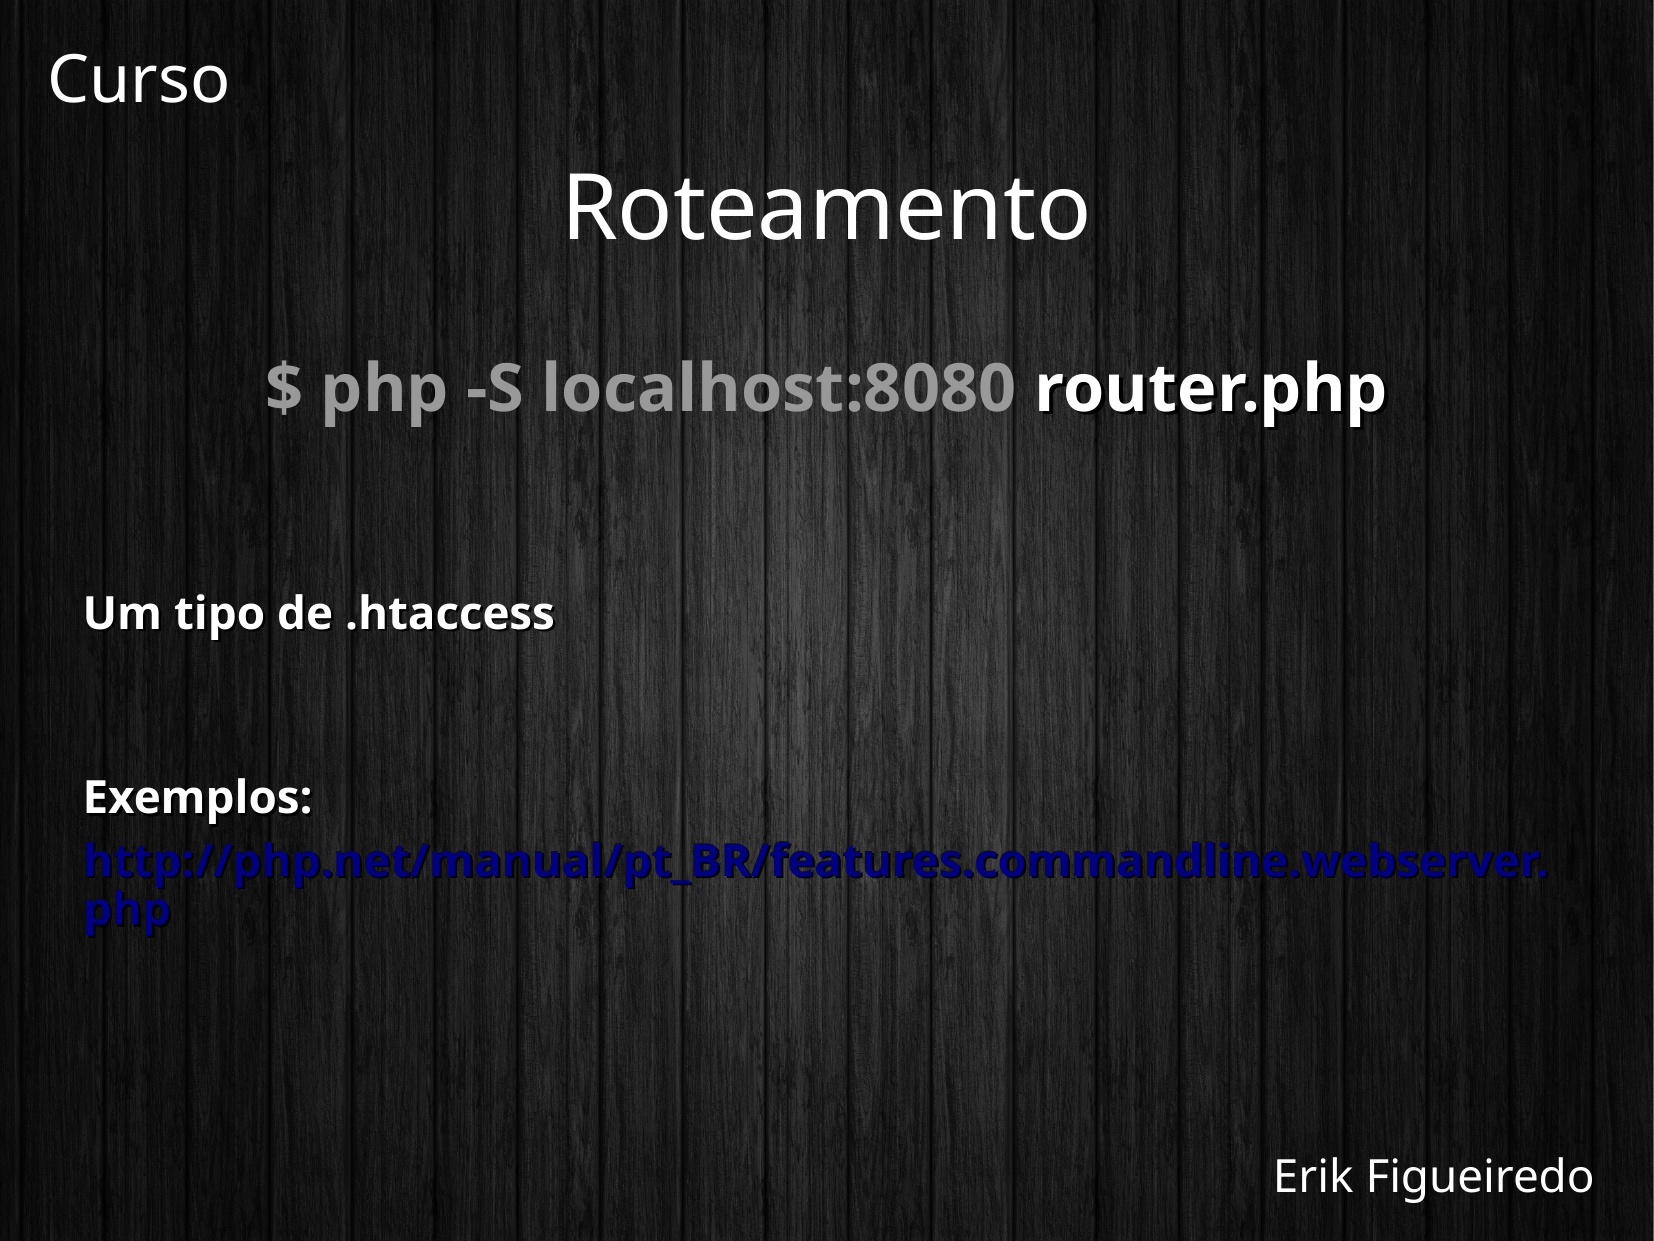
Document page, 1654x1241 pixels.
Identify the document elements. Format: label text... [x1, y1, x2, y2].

text_box Erik Figueiredo [768, 1133, 1595, 1217]
picture [0, 0, 1654, 1241]
text_box Curso [47, 35, 1087, 119]
title Roteamento [82, 129, 1571, 278]
list $ php -S localhost:8080 router.php Um tipo de .htaccess Exemplos: http://php.net/manual/pt_BR/features.commandline.webserver.php [82, 311, 1571, 1131]
